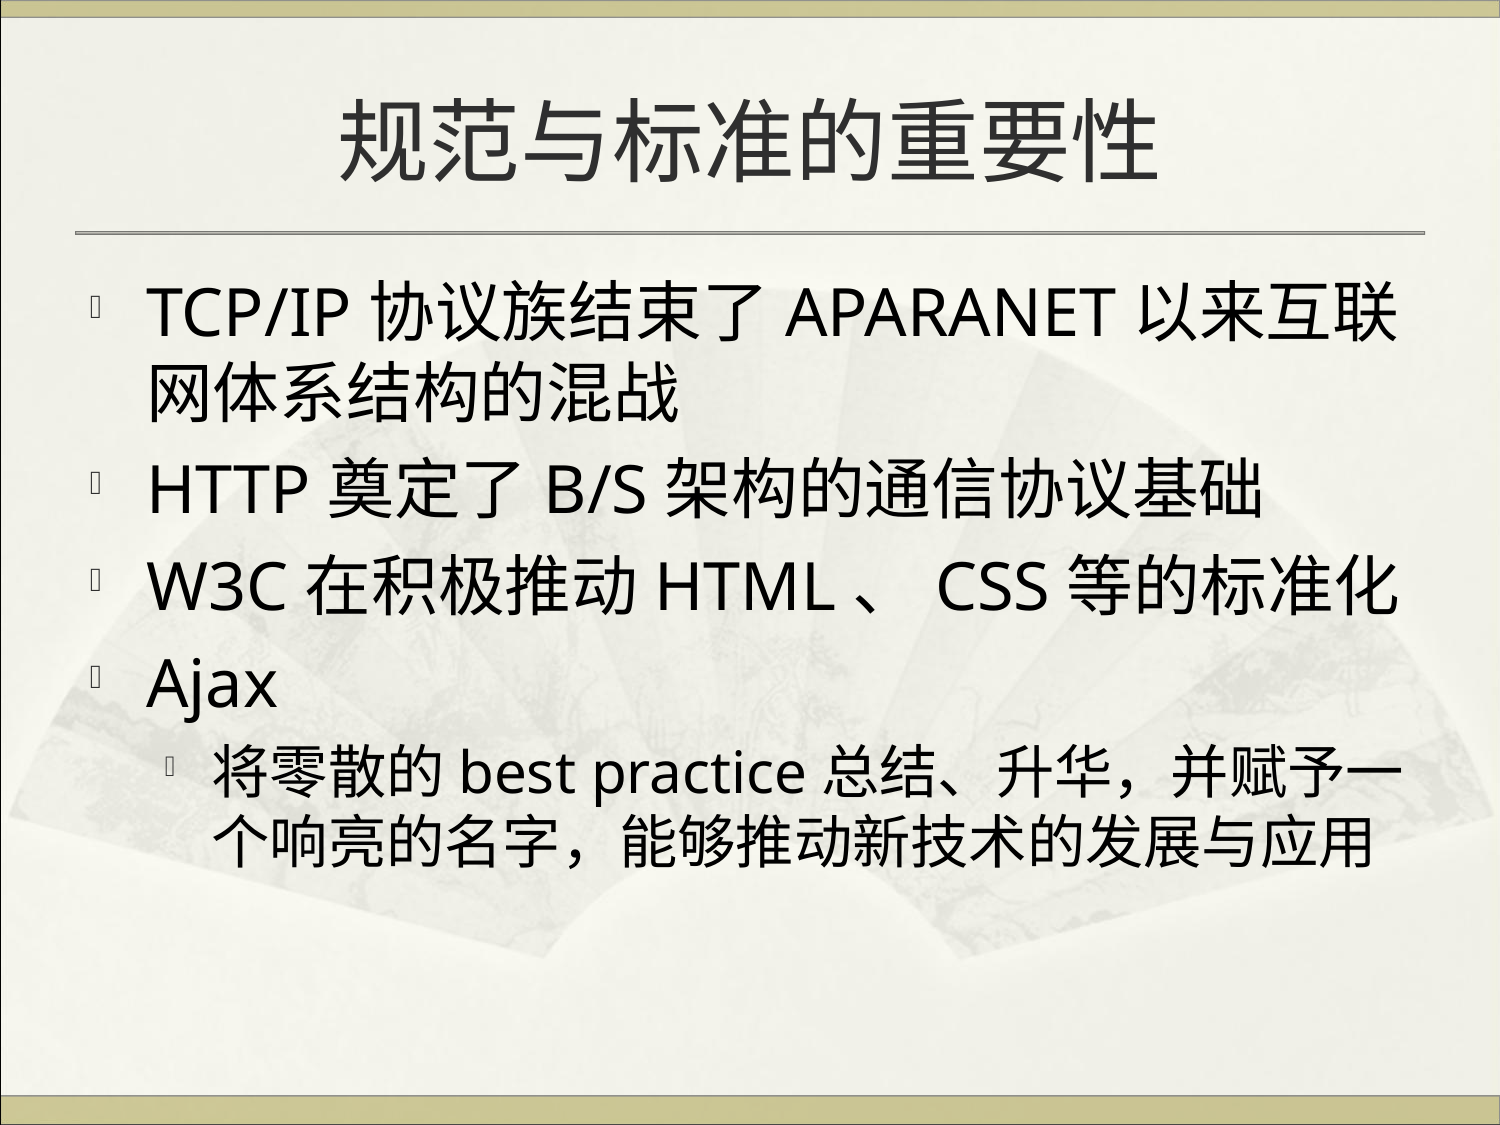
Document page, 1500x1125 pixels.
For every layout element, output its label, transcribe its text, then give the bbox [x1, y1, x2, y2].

picture [0, 0, 1500, 1125]
list TCP/IP协议族结束了APARANET以来互联网体系结构的混战 HTTP奠定了B/S架构的通信协议基础 W3C在积极推动HTML、CSS等的标准化 Ajax 将零散的best practice总结、升华，并赋予一个响亮的名字，能够推动新技术的发展与应用 [75, 262, 1426, 1032]
title 规范与标准的重要性 [75, 45, 1426, 233]
